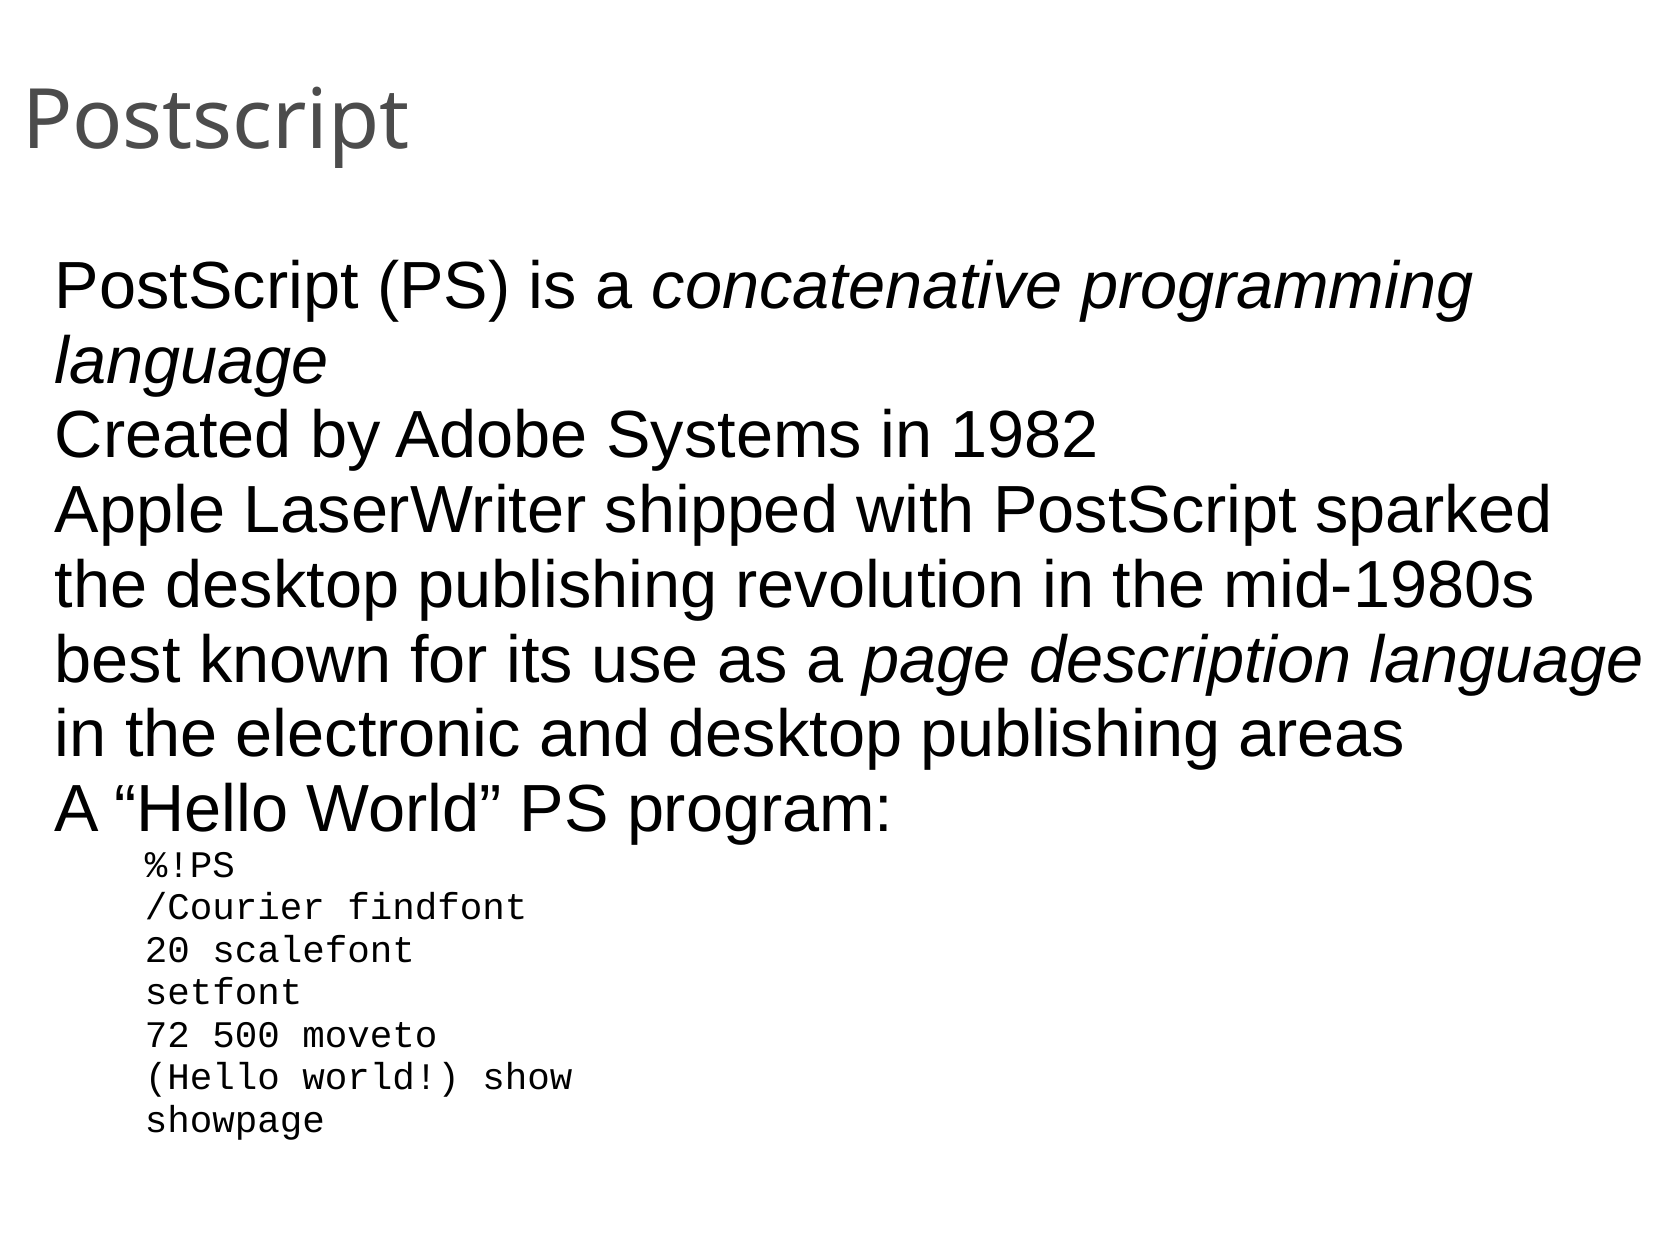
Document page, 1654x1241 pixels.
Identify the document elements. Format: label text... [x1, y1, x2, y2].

title Postscript [22, 26, 1654, 205]
subtitle PostScript (PS) is a concatenative programming language Created by Adobe Systems in 1982 Apple LaserWriter shipped with PostScript sparked the desktop publishing revolution in the mid-1980s best known for its use as a page description language in the electronic and desktop publishing areas A “Hello World” PS program: %!PS /Courier findfont 20 scalefont setfont 72 500 moveto (Hello world!) show showpage [25, 210, 1654, 1181]
